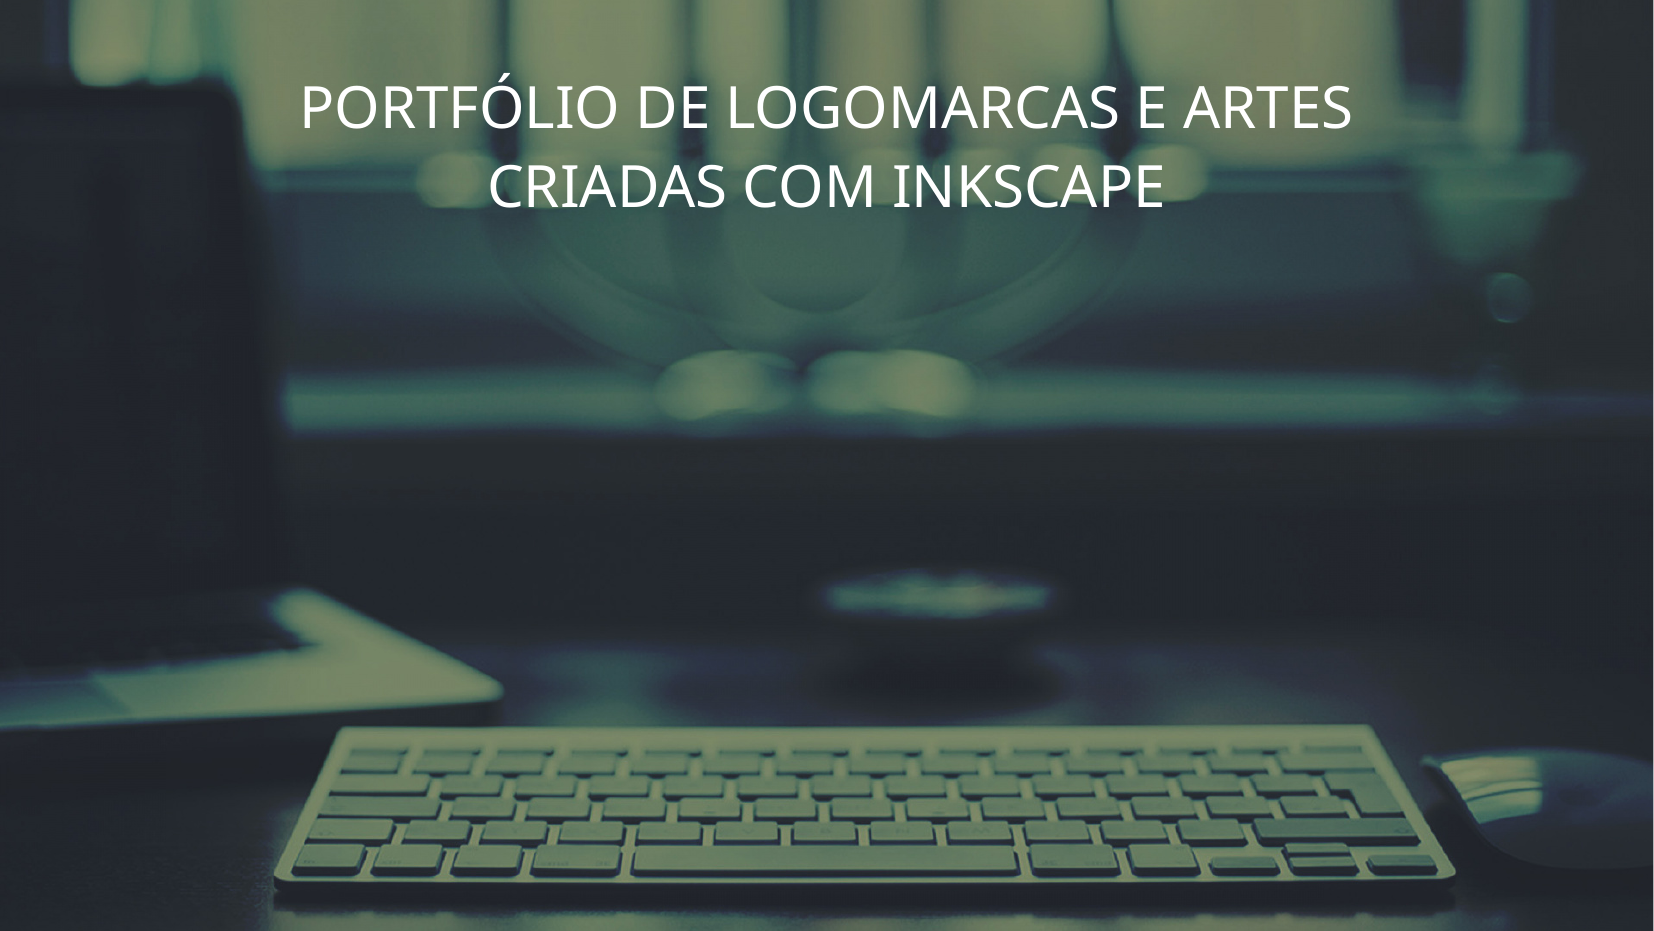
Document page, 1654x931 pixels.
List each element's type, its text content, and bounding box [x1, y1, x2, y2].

picture [0, 0, 1654, 931]
text_box PORTFÓLIO DE LOGOMARCAS E ARTES CRIADAS COM INKSCAPE [236, 59, 1418, 263]
